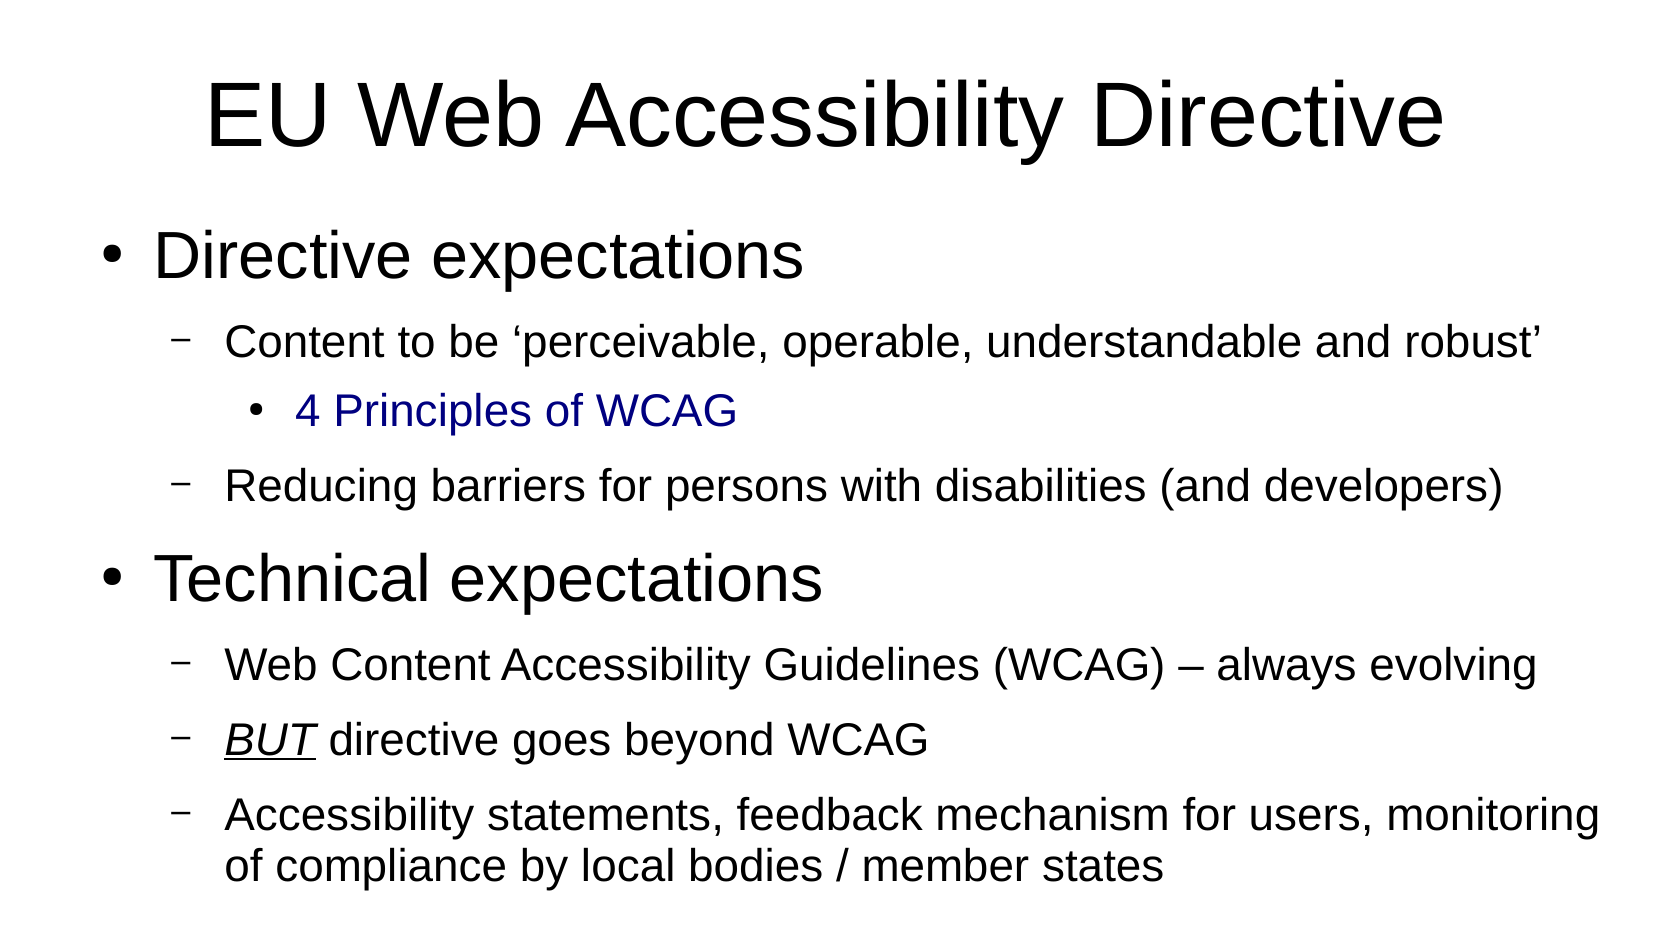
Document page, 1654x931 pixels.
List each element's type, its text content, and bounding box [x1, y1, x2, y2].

list Directive expectations Content to be ‘perceivable, operable, understandable and robust’ 4 Principles of WCAG Reducing barriers for persons with disabilities (and developers) Technical expectations Web Content Accessibility Guidelines (WCAG) – always evolving BUT directive goes beyond WCAG Accessibility statements, feedback mechanism for users, monitoring of compliance by local bodies / member states [82, 217, 1625, 931]
title EU Web Accessibility Directive [82, 37, 1571, 193]
